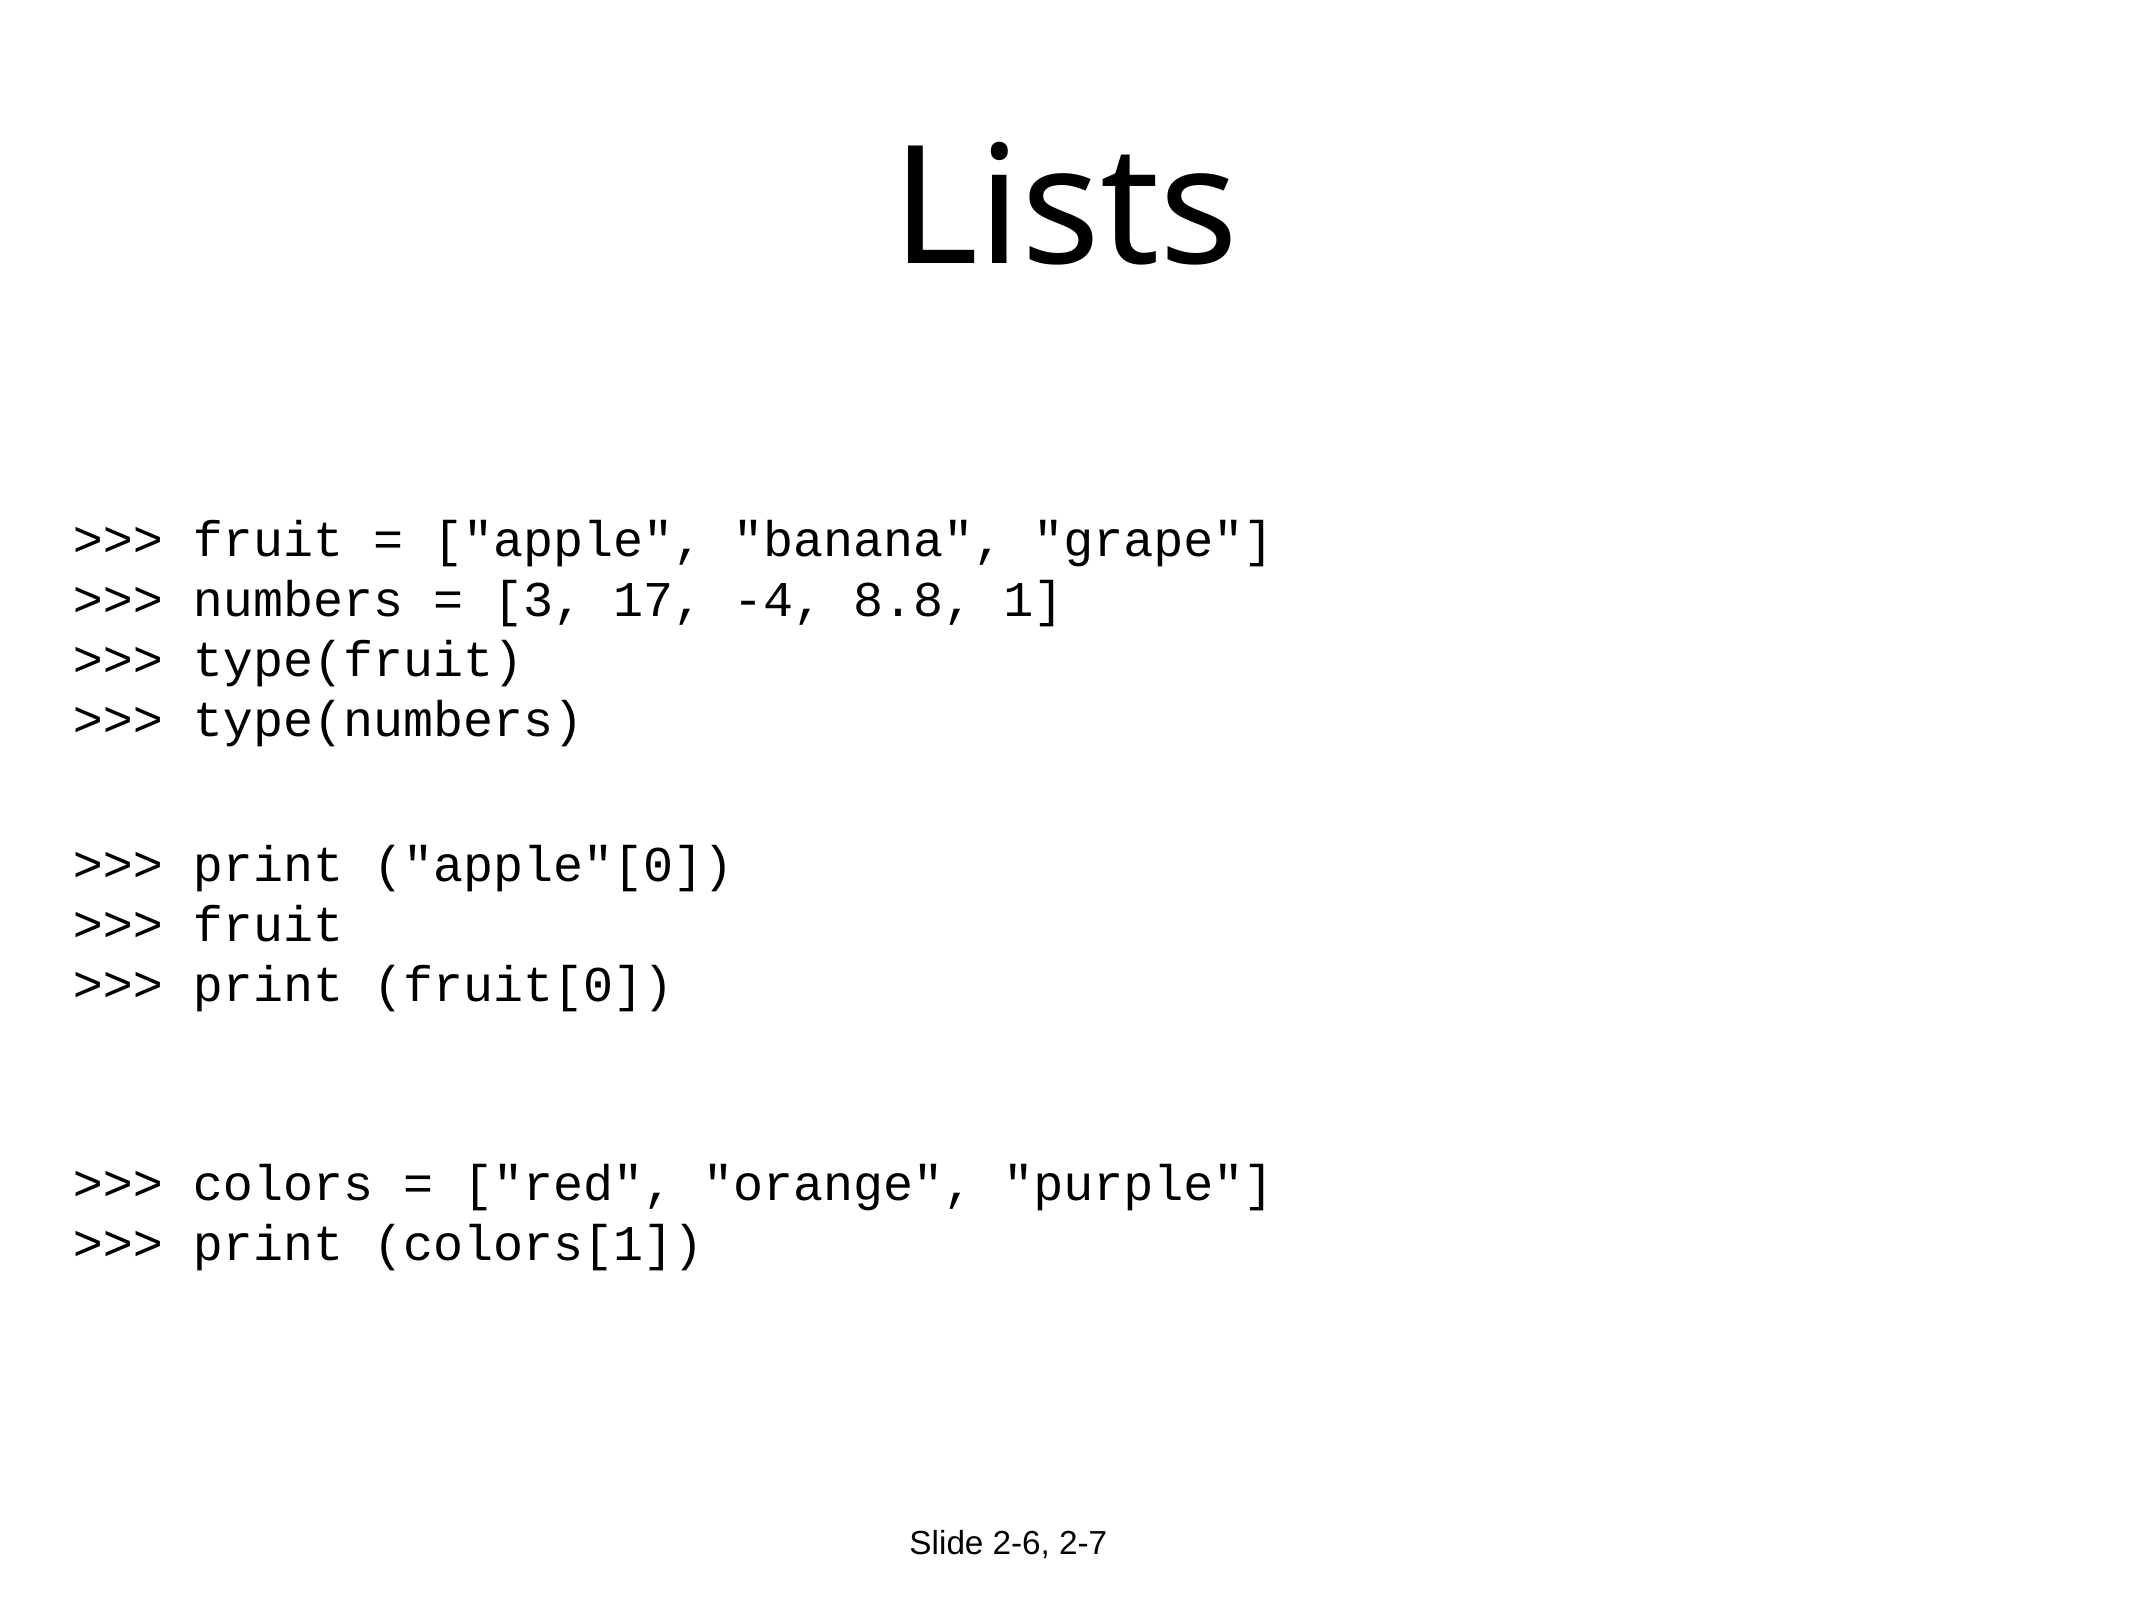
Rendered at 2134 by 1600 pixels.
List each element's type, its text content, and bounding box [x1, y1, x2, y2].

text_box >>> print ("apple"[0]) >>> fruit >>> print (fruit[0]) [72, 831, 1438, 1032]
text_box >>> fruit = ["apple", "banana", "grape"] >>> numbers = [3, 17, -4, 8.8, 1] >>> type(fruit) >>> type(numbers) [72, 506, 2134, 773]
text_box Slide 2-6, 2-7 [876, 1513, 1141, 1569]
text_box Lists [35, 41, 2096, 355]
text_box >>> colors = ["red", "orange", "purple"] >>> print (colors[1]) [72, 1149, 1274, 1270]
